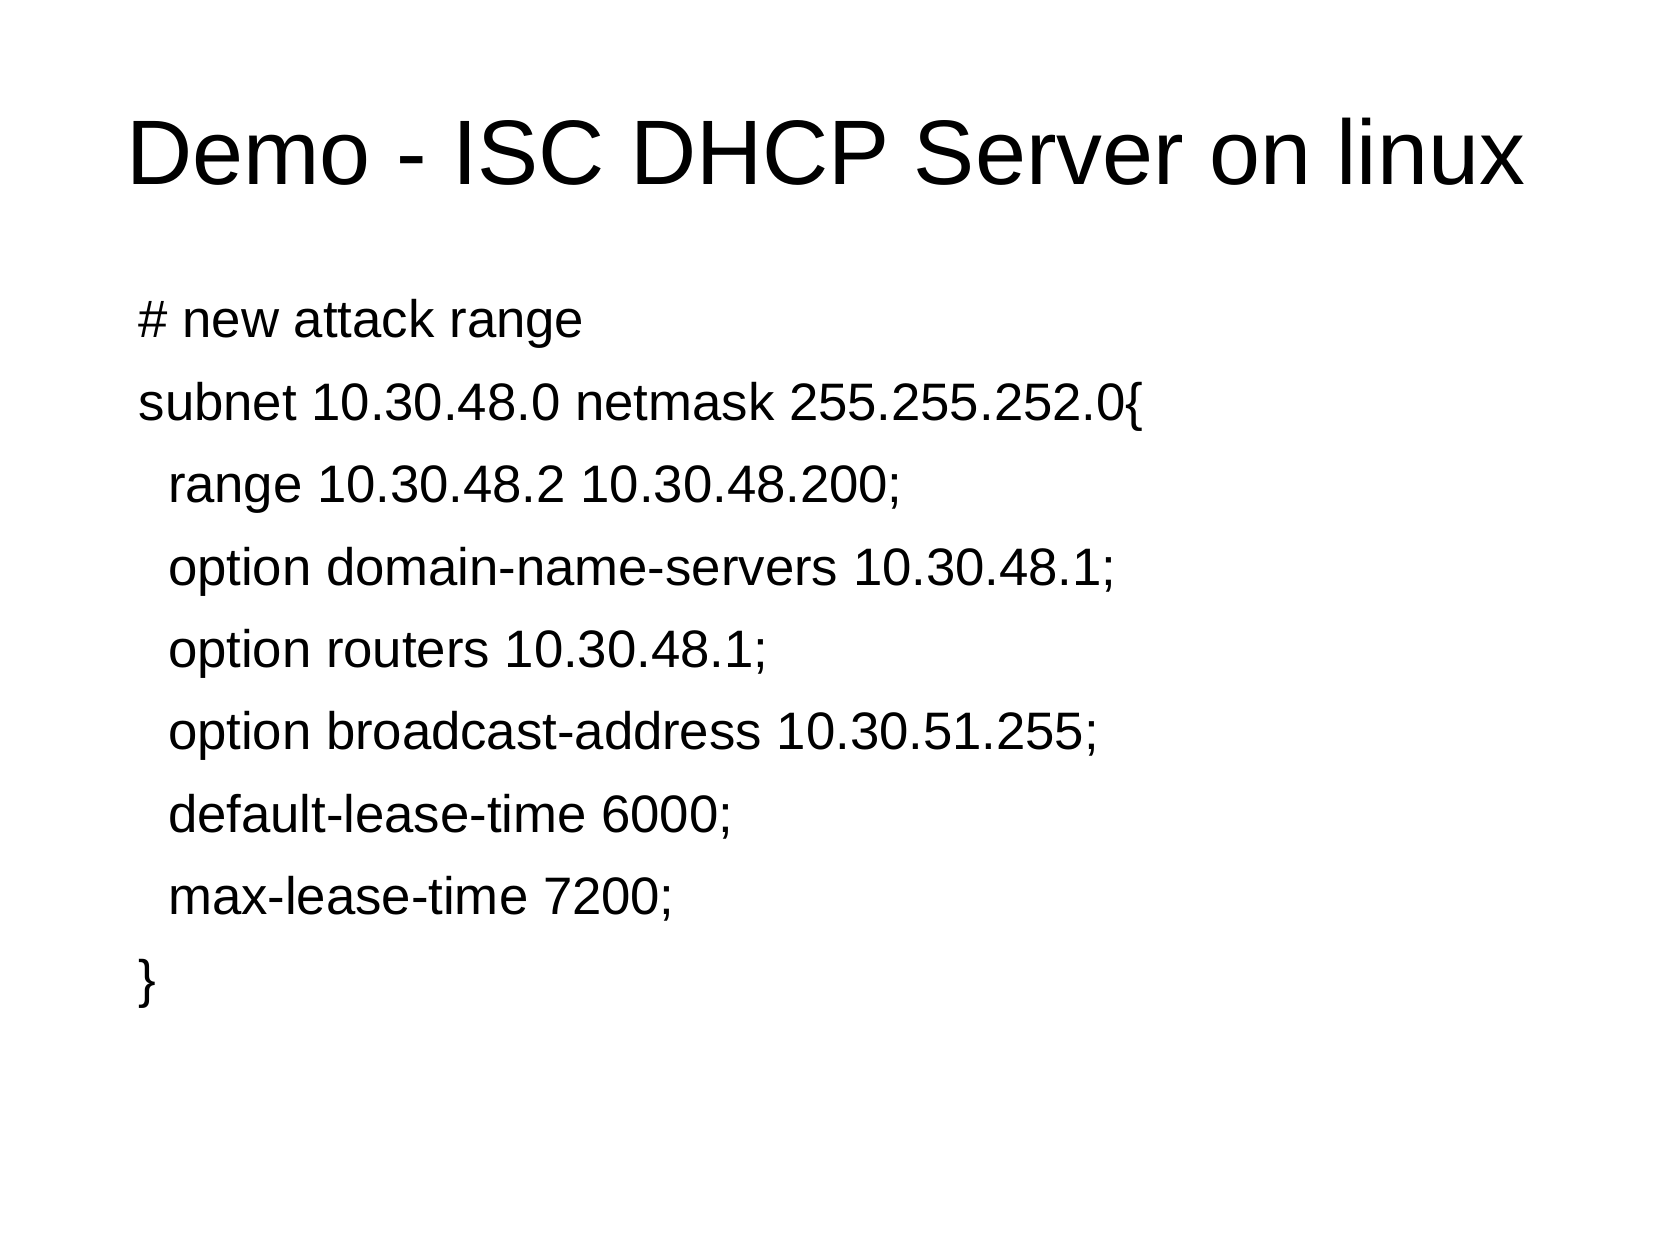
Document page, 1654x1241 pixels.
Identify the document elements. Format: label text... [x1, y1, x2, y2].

list # new attack range subnet 10.30.48.0 netmask 255.255.252.0{ range 10.30.48.2 10.30.48.200; option domain-name-servers 10.30.48.1; option routers 10.30.48.1; option broadcast-address 10.30.51.255; default-lease-time 6000; max-lease-time 7200; } [82, 290, 1571, 1010]
title Demo - ISC DHCP Server on linux [82, 49, 1571, 257]
